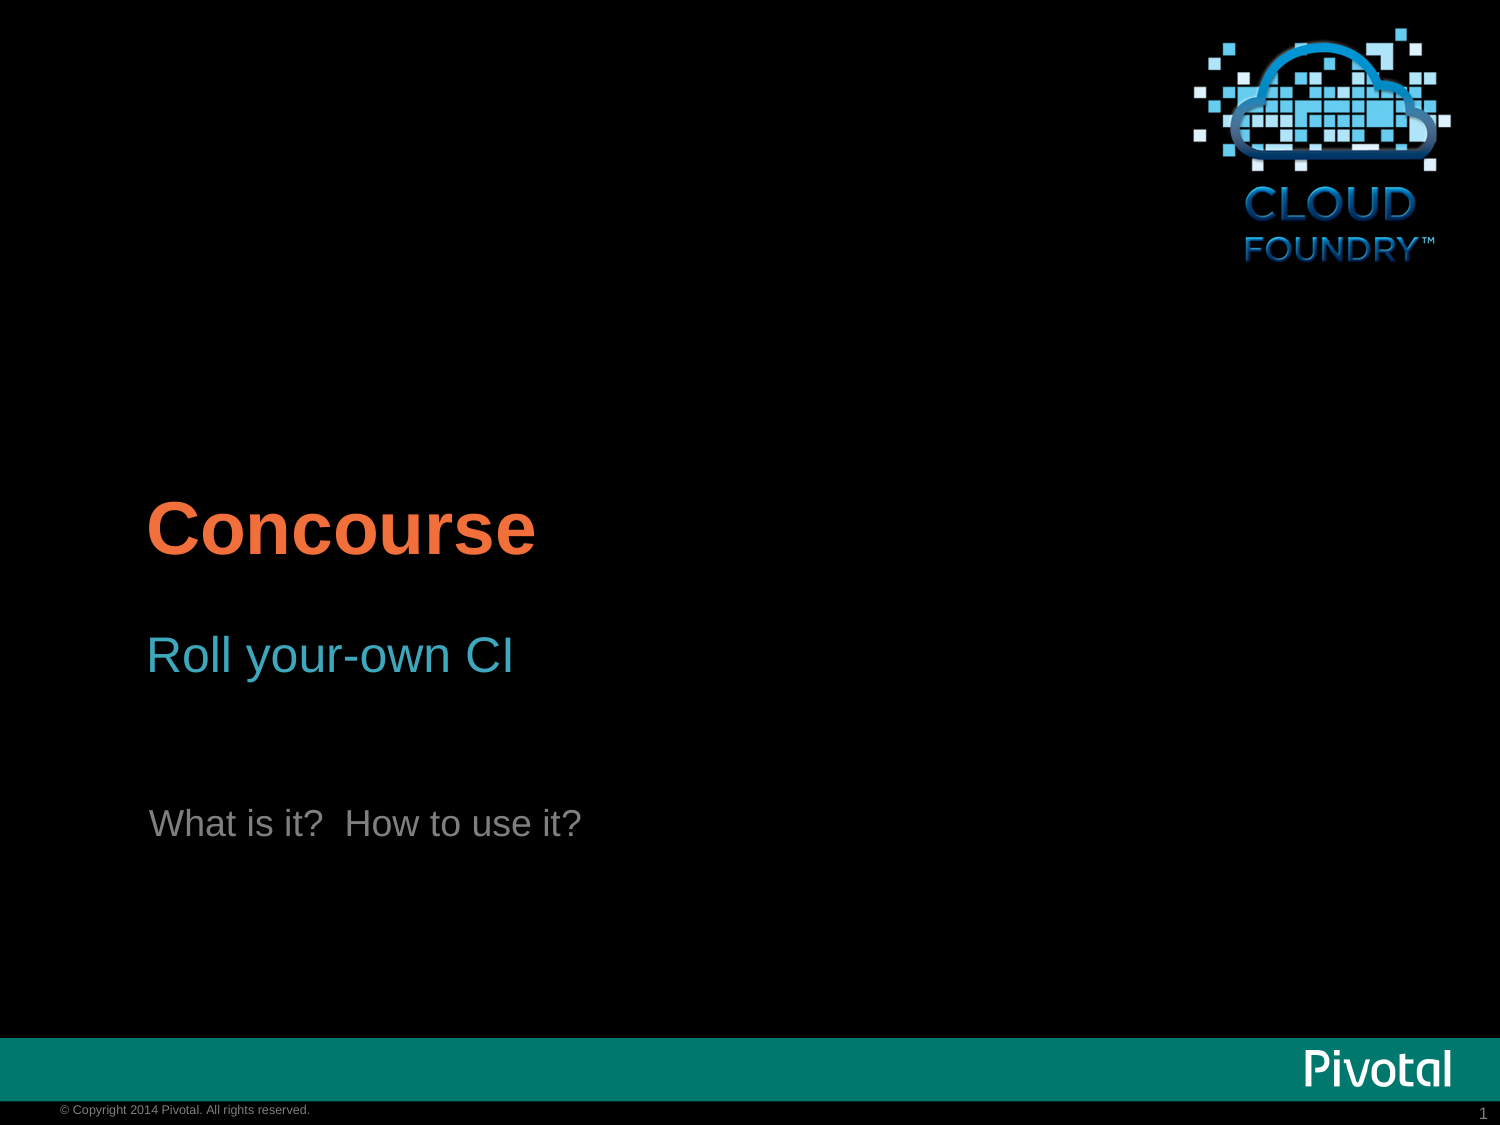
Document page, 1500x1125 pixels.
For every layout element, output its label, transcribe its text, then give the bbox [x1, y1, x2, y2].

text_box Roll your-own CI [146, 622, 1139, 683]
list What is it? How to use it? [148, 798, 974, 845]
picture [1304, 1047, 1452, 1090]
picture [1182, 0, 1478, 296]
title Concourse [146, 405, 866, 571]
